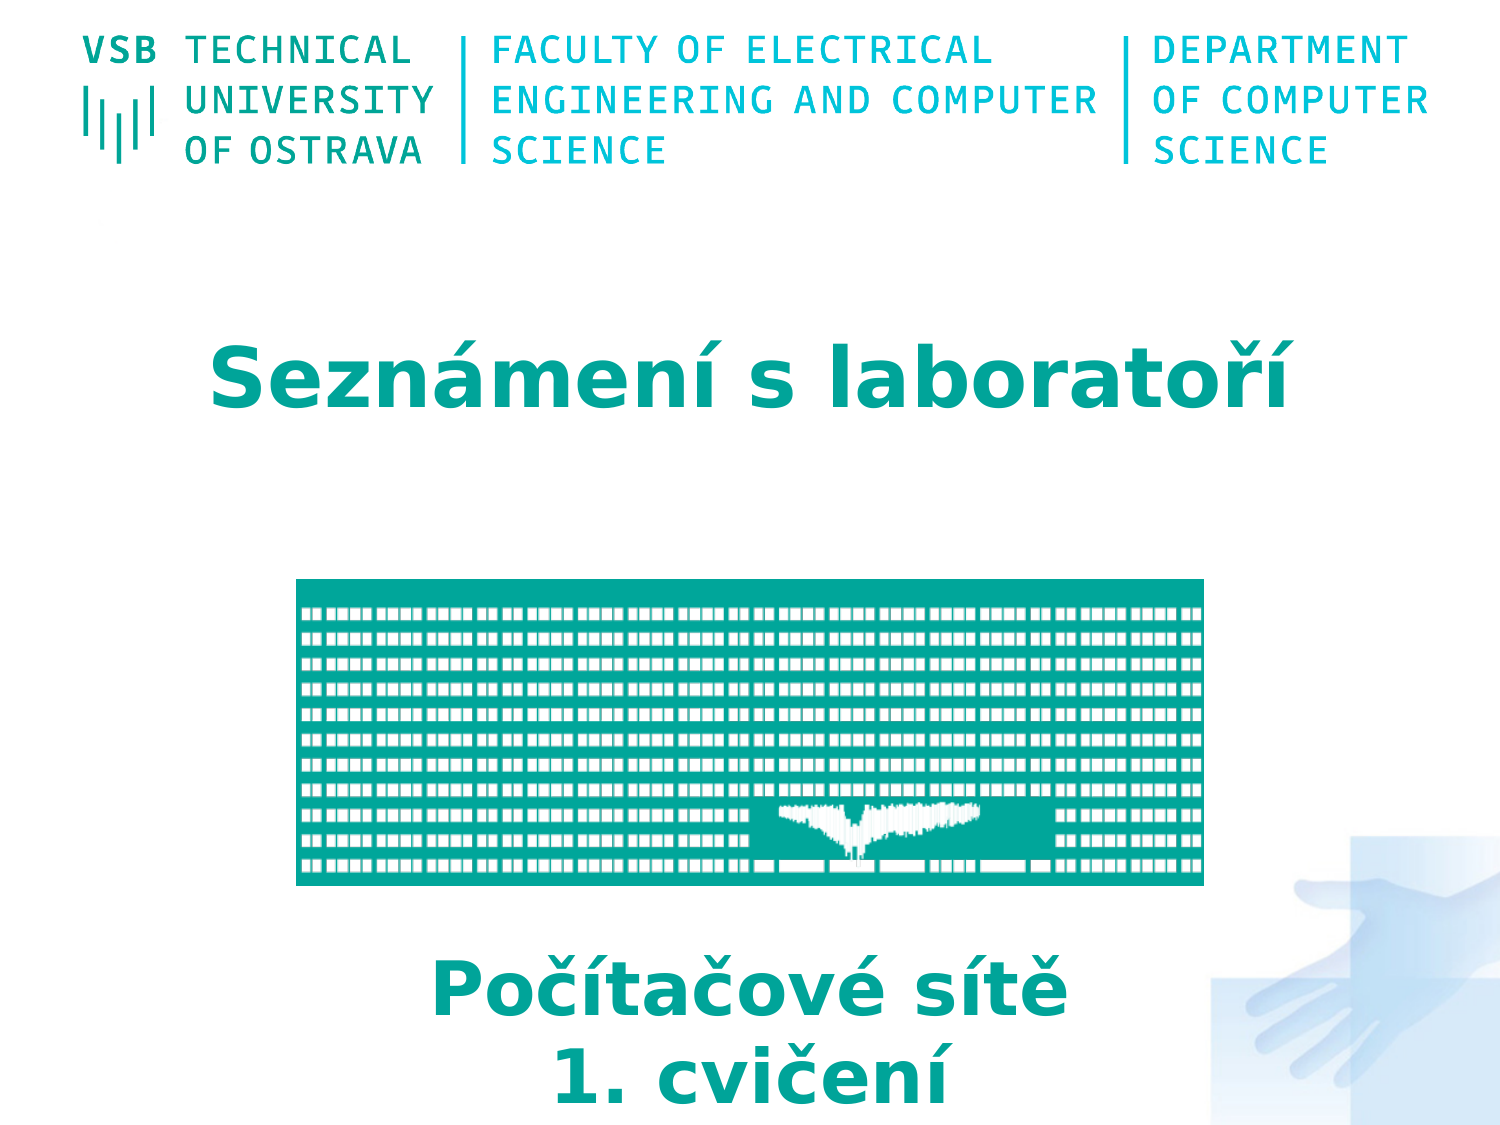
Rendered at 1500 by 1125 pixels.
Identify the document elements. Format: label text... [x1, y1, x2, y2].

picture [0, 0, 1500, 1125]
text_box Počítačové sítě 1. cvičení [56, 938, 1444, 1125]
title Seznámení s laboratoří [150, 240, 1350, 526]
